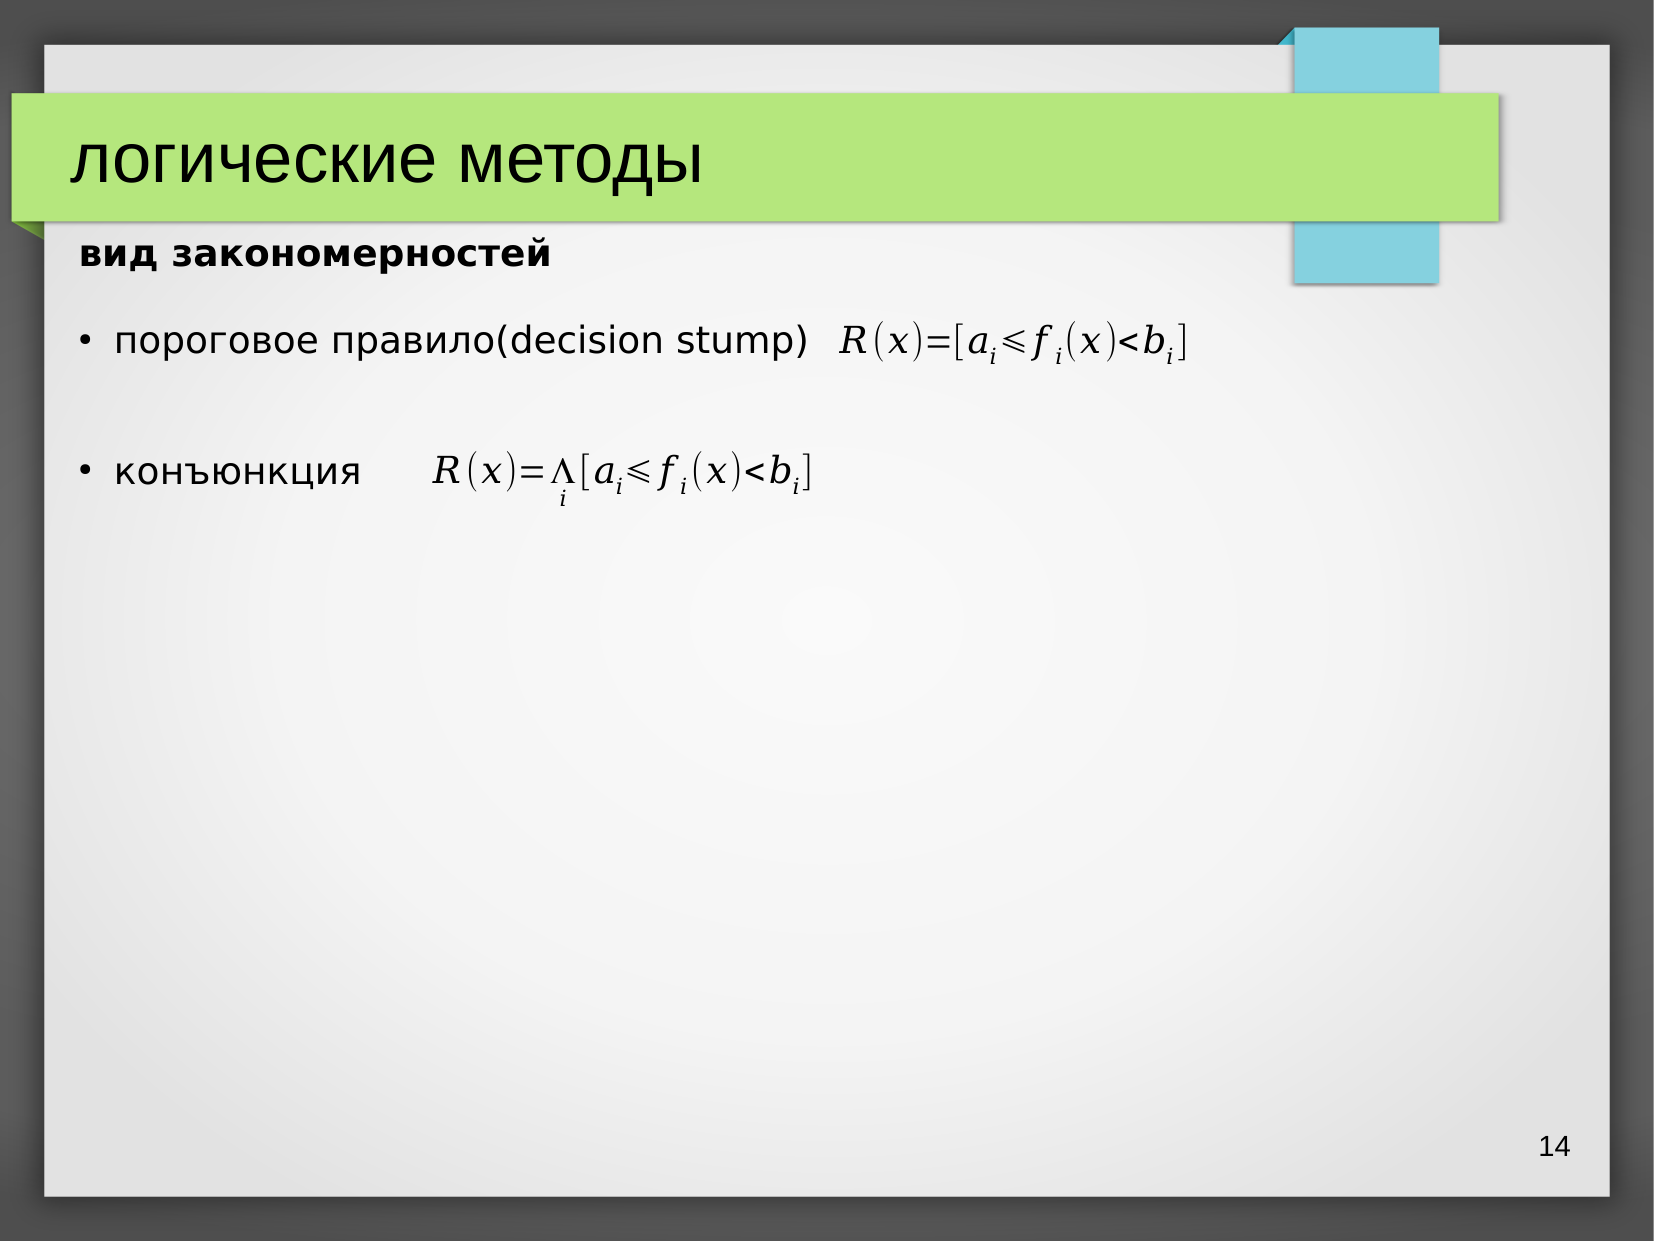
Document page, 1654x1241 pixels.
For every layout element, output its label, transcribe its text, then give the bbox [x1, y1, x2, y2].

chart [425, 448, 819, 512]
chart [831, 318, 1193, 369]
picture [0, 0, 1654, 1241]
title логические методы [70, 118, 1205, 199]
text_box вид закономерностей пороговое правило(decision stump) конъюнкция [63, 224, 839, 588]
